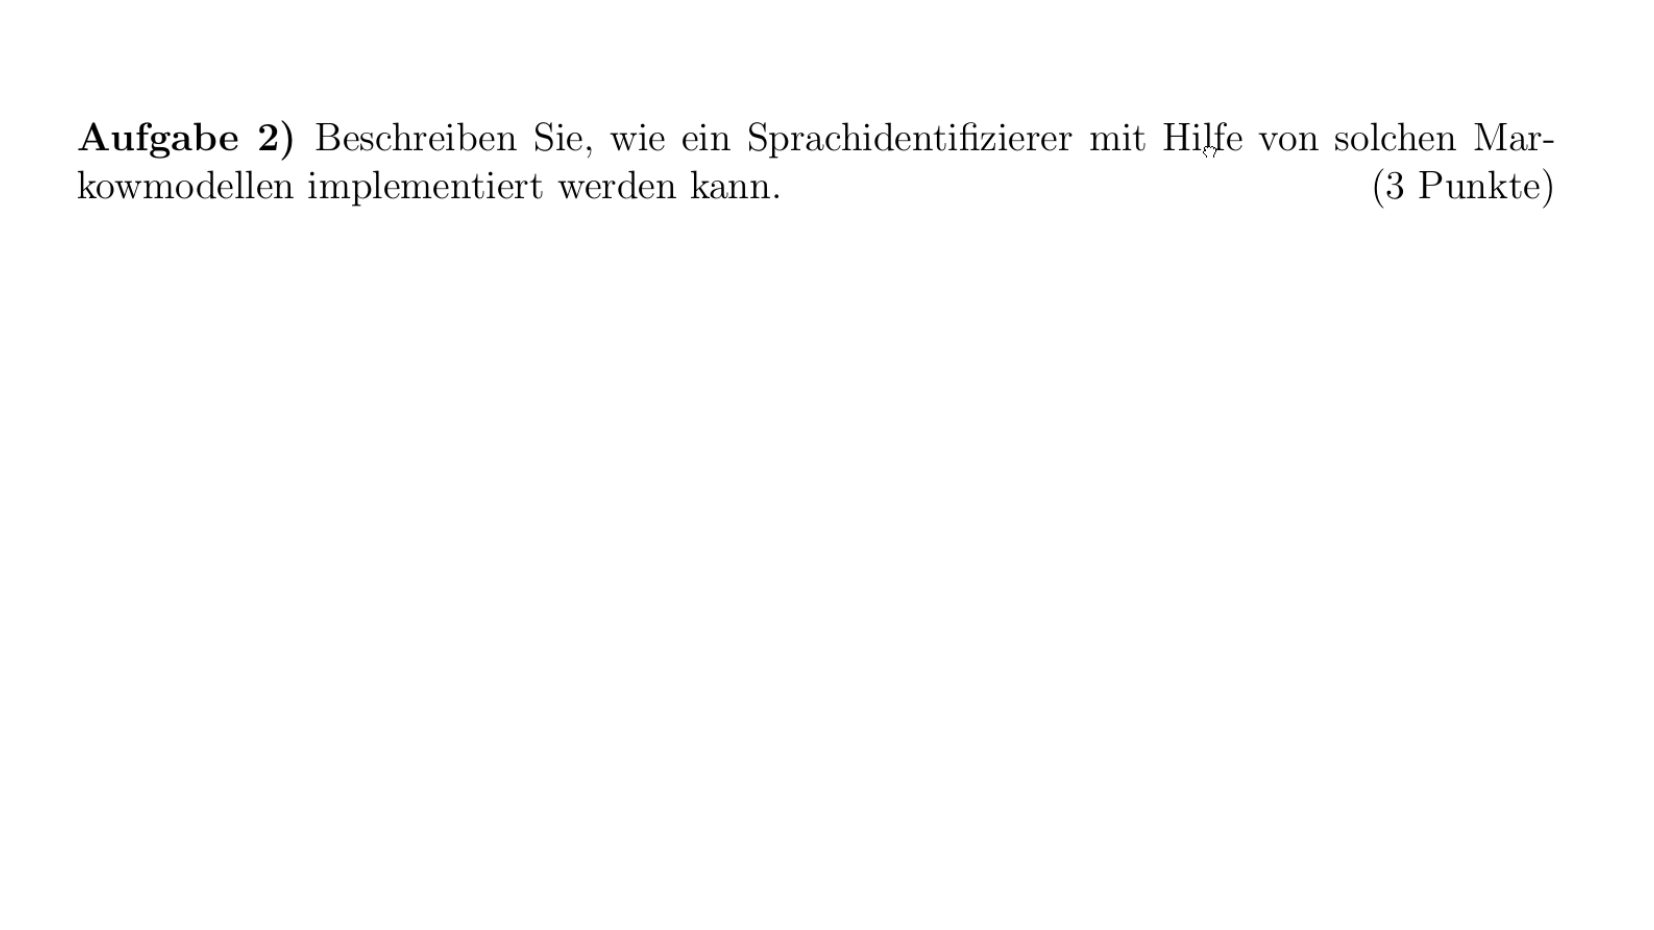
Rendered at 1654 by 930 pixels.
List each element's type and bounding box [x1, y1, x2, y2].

picture [34, 95, 1621, 241]
